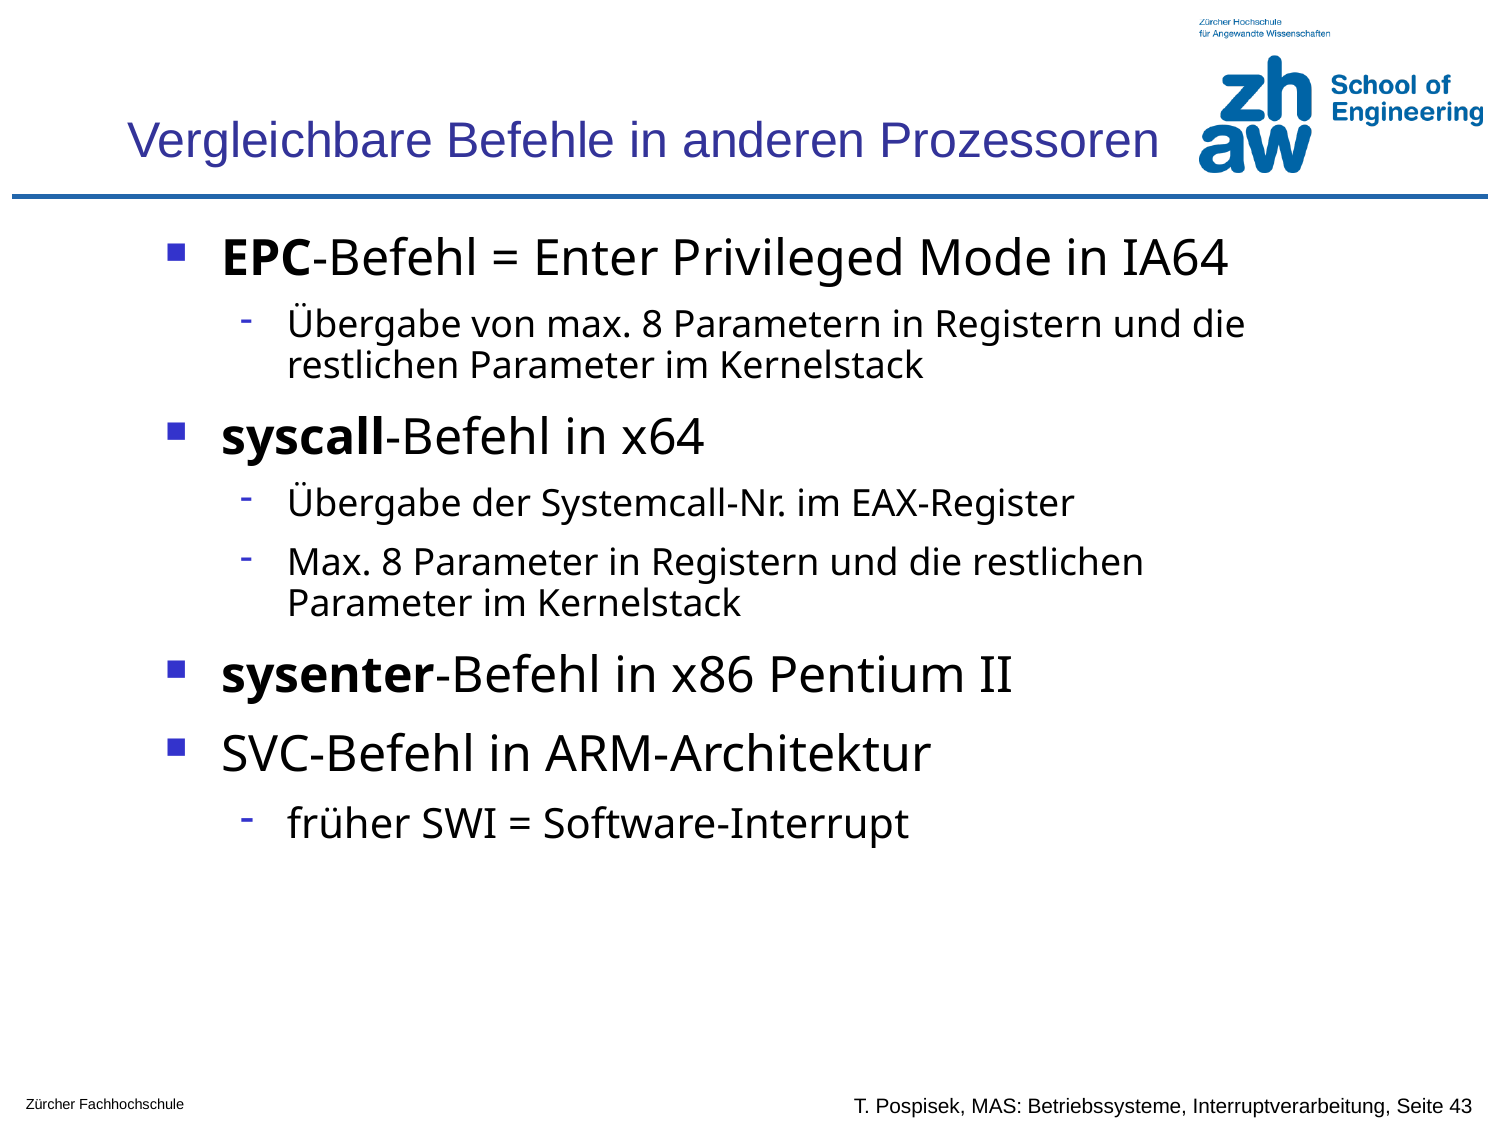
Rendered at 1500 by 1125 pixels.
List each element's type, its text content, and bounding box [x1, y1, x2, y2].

list EPC-Befehl = Enter Privileged Mode in IA64 Übergabe von max. 8 Parametern in Registern und die restlichen Parameter im Kernelstack syscall-Befehl in x64 Übergabe der Systemcall-Nr. im EAX-Register Max. 8 Parameter in Registern und die restlichen Parameter im Kernelstack sysenter-Befehl in x86 Pentium II SVC-Befehl in ARM-Architektur früher SWI = Software-Interrupt [150, 224, 1338, 764]
picture [1199, 19, 1483, 173]
title Vergleichbare Befehle in anderen Prozessoren [112, 66, 1391, 175]
